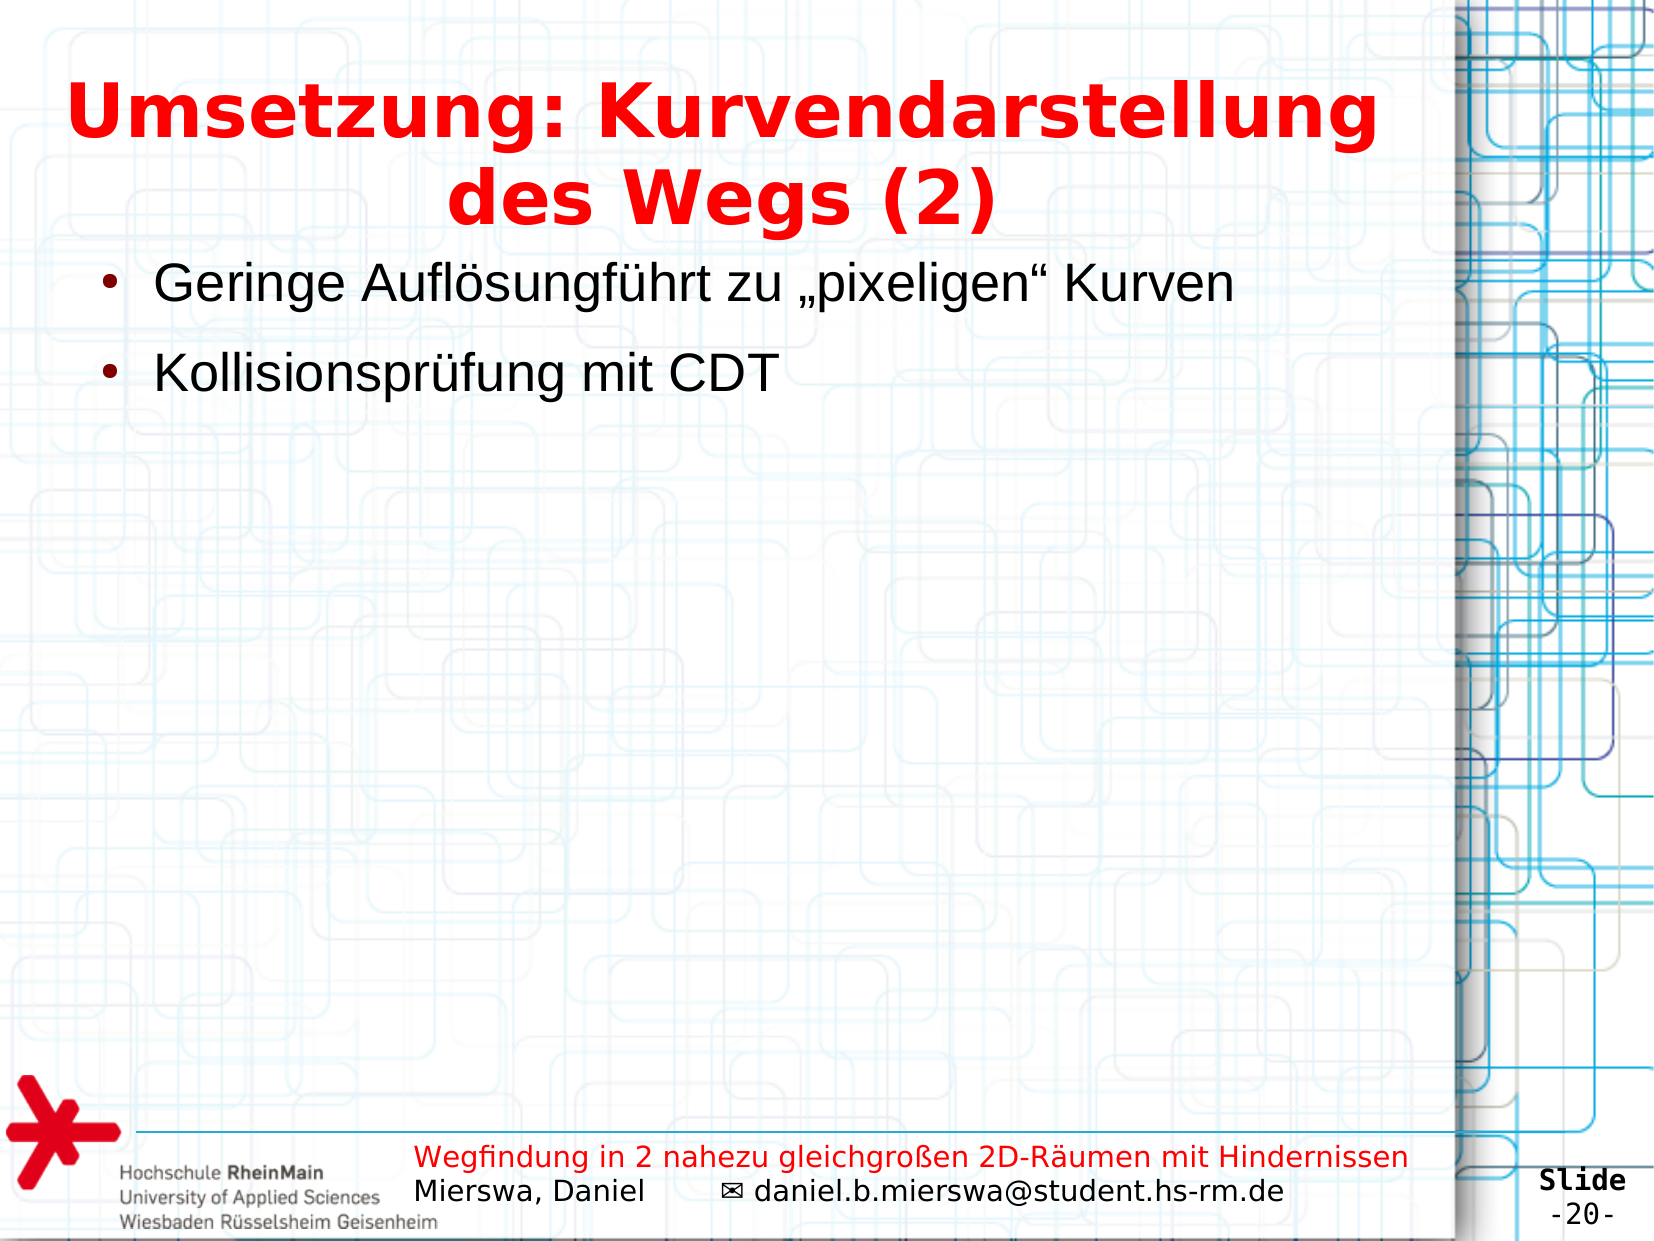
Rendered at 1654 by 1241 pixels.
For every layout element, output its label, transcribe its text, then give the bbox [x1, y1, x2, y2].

title Umsetzung: Kurvendarstellung des Wegs (2) [29, 67, 1418, 243]
picture [0, 0, 1654, 1241]
list Geringe Auflösungführt zu „pixeligen“ Kurven Kollisionsprüfung mit CDT [82, 252, 1418, 1066]
